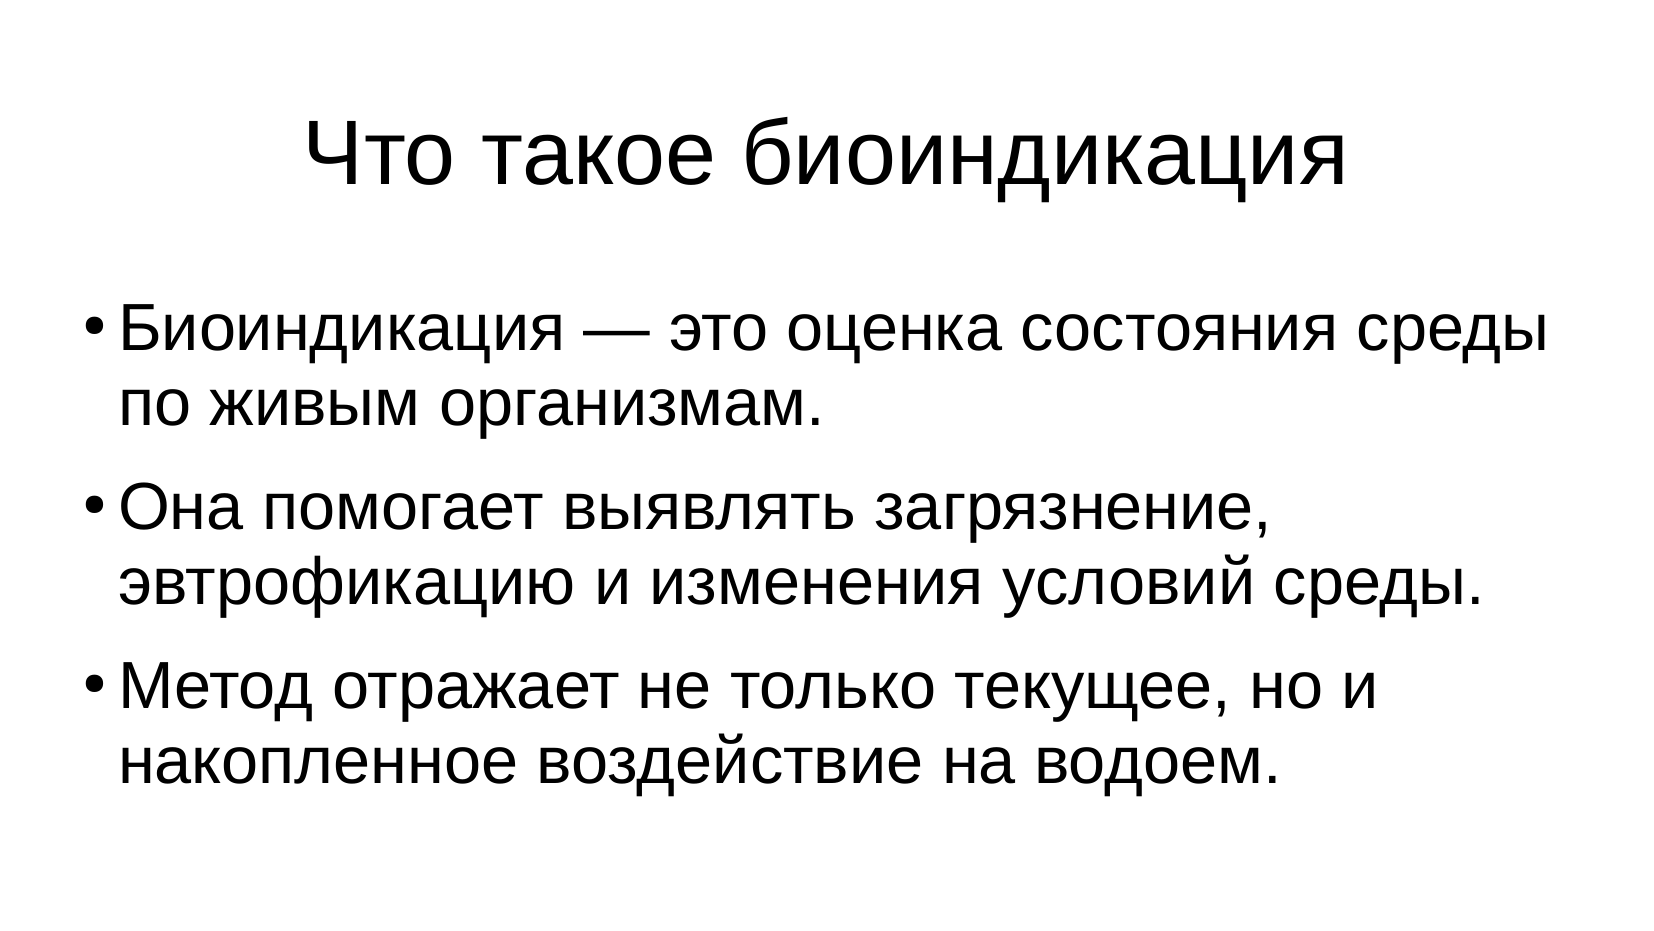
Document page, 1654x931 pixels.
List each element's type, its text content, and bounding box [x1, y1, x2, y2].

list Биоиндикация — это оценка состояния среды по живым организмам. Она помогает выявлять загрязнение, эвтрофикацию и изменения условий среды. Метод отражает не только текущее, но и накопленное воздействие на водоем. [82, 290, 1571, 931]
title Что такое биоиндикация [82, 49, 1571, 257]
